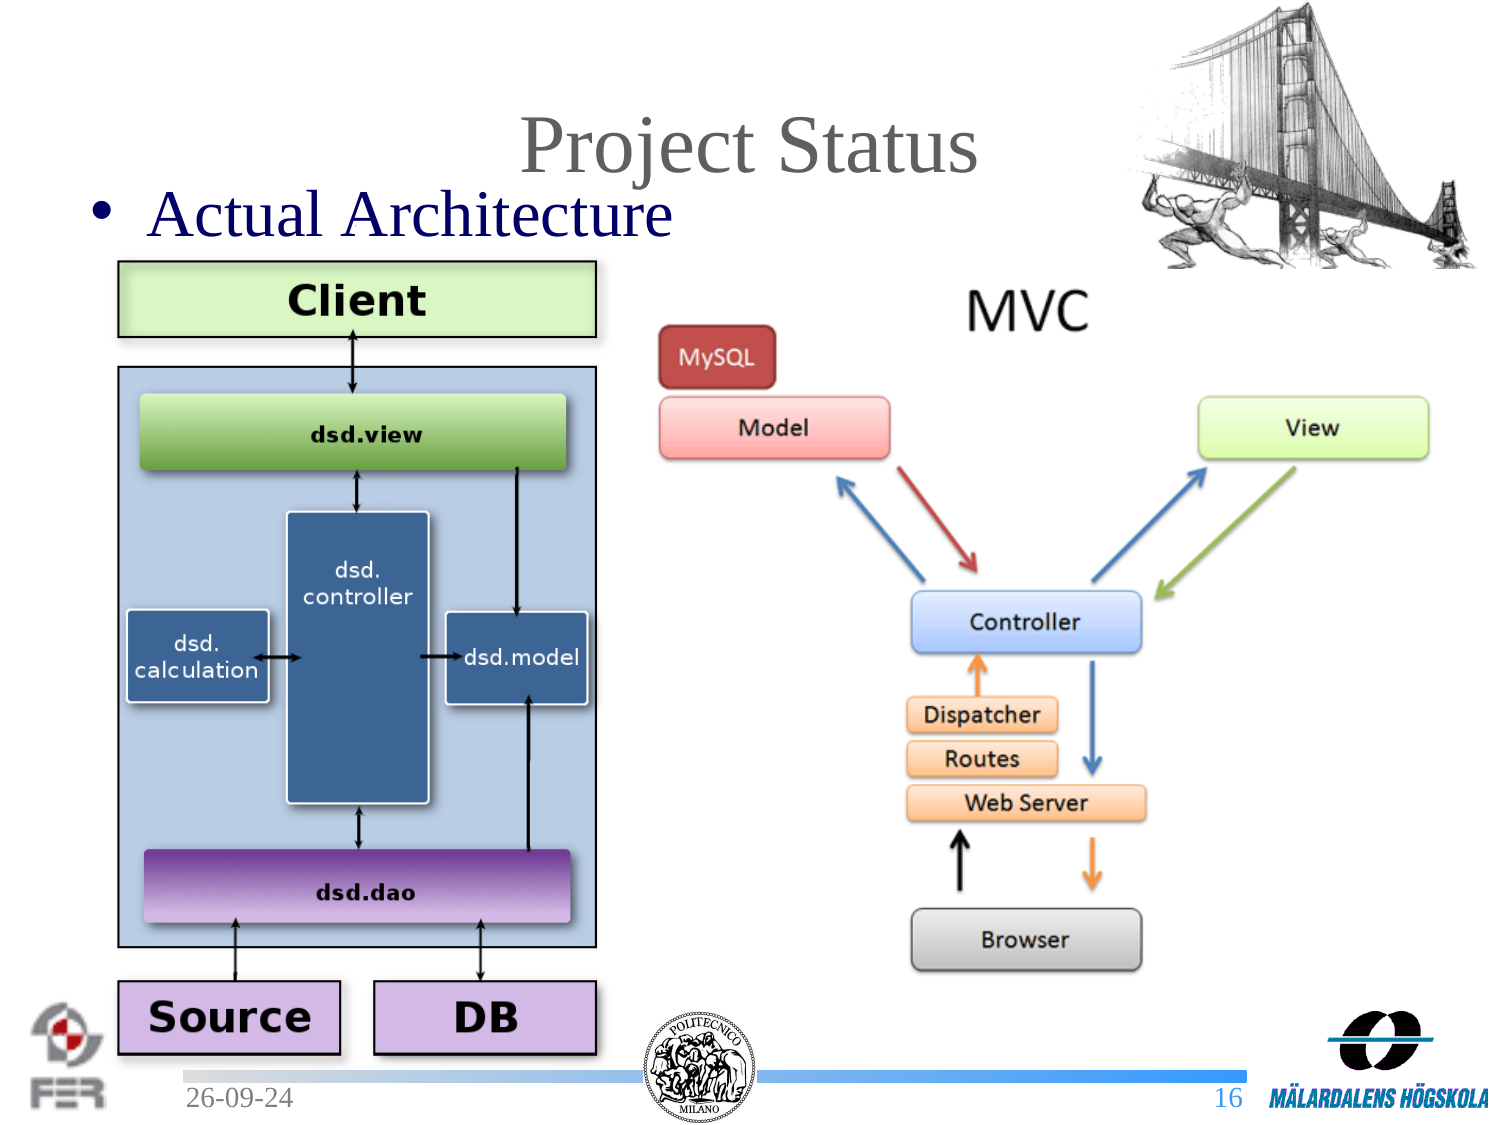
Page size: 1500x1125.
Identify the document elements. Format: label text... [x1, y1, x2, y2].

picture [29, 221, 628, 1125]
text_box <numero> [1186, 1070, 1258, 1114]
picture [1269, 1011, 1488, 1108]
picture [653, 0, 1477, 980]
picture [1435, 1096, 1441, 1104]
title Project Status [75, 45, 1122, 162]
picture [1368, 1093, 1374, 1104]
picture [643, 1011, 757, 1123]
list Actual Architecture [75, 162, 1426, 905]
picture [1454, 1091, 1459, 1108]
text_box 13-12-02 [171, 1108, 396, 1114]
